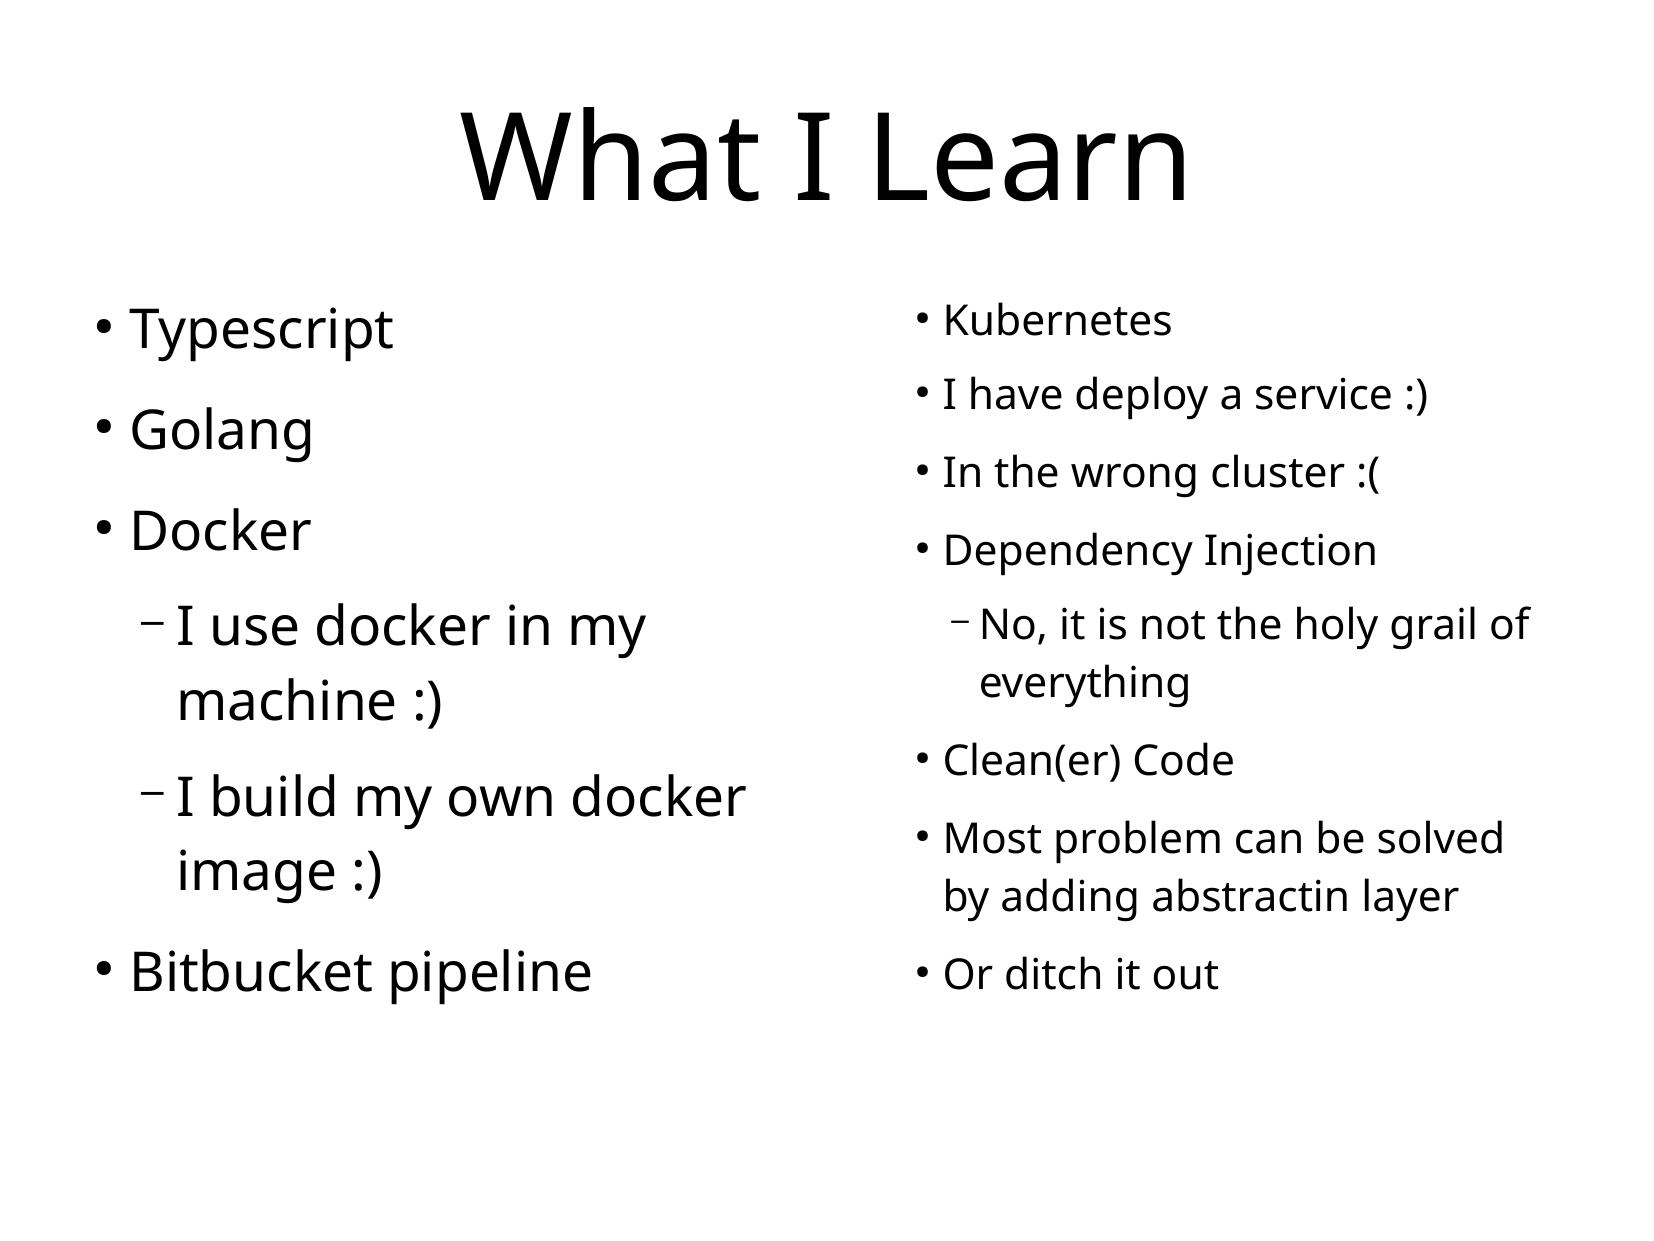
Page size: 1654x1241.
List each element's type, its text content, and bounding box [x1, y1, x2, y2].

title What I Learn [82, 49, 1571, 257]
list Kubernetes I have deploy a service :) In the wrong cluster :( Dependency Injection No, it is not the holy grail of everything Clean(er) Code Most problem can be solved by adding abstractin layer Or ditch it out [906, 290, 1548, 1010]
list Typescript Golang Docker I use docker in my machine :) I build my own docker image :) Bitbucket pipeline [82, 290, 841, 1010]
